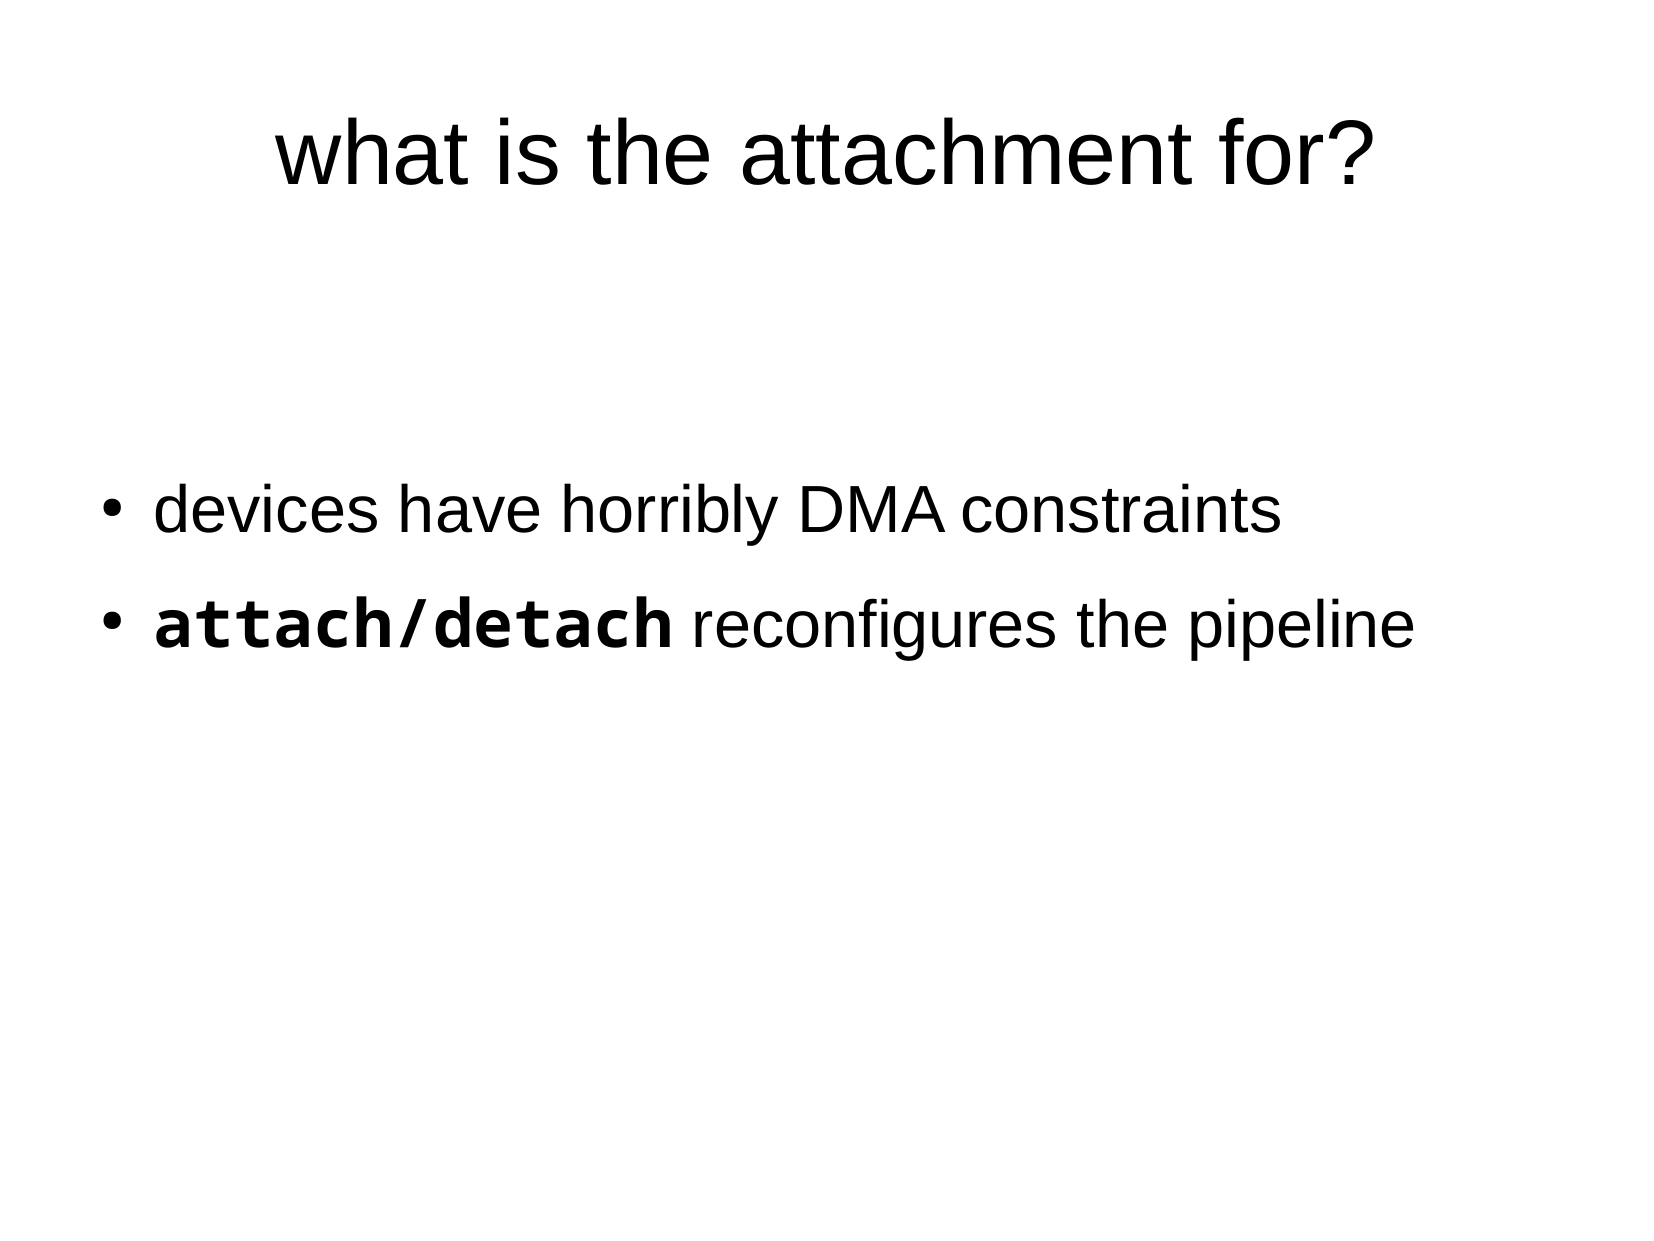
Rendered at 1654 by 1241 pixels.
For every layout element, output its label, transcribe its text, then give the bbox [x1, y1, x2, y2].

list devices have horribly DMA constraints attach/detach reconfigures the pipeline [82, 472, 1571, 1109]
title what is the attachment for? [82, 49, 1571, 257]
